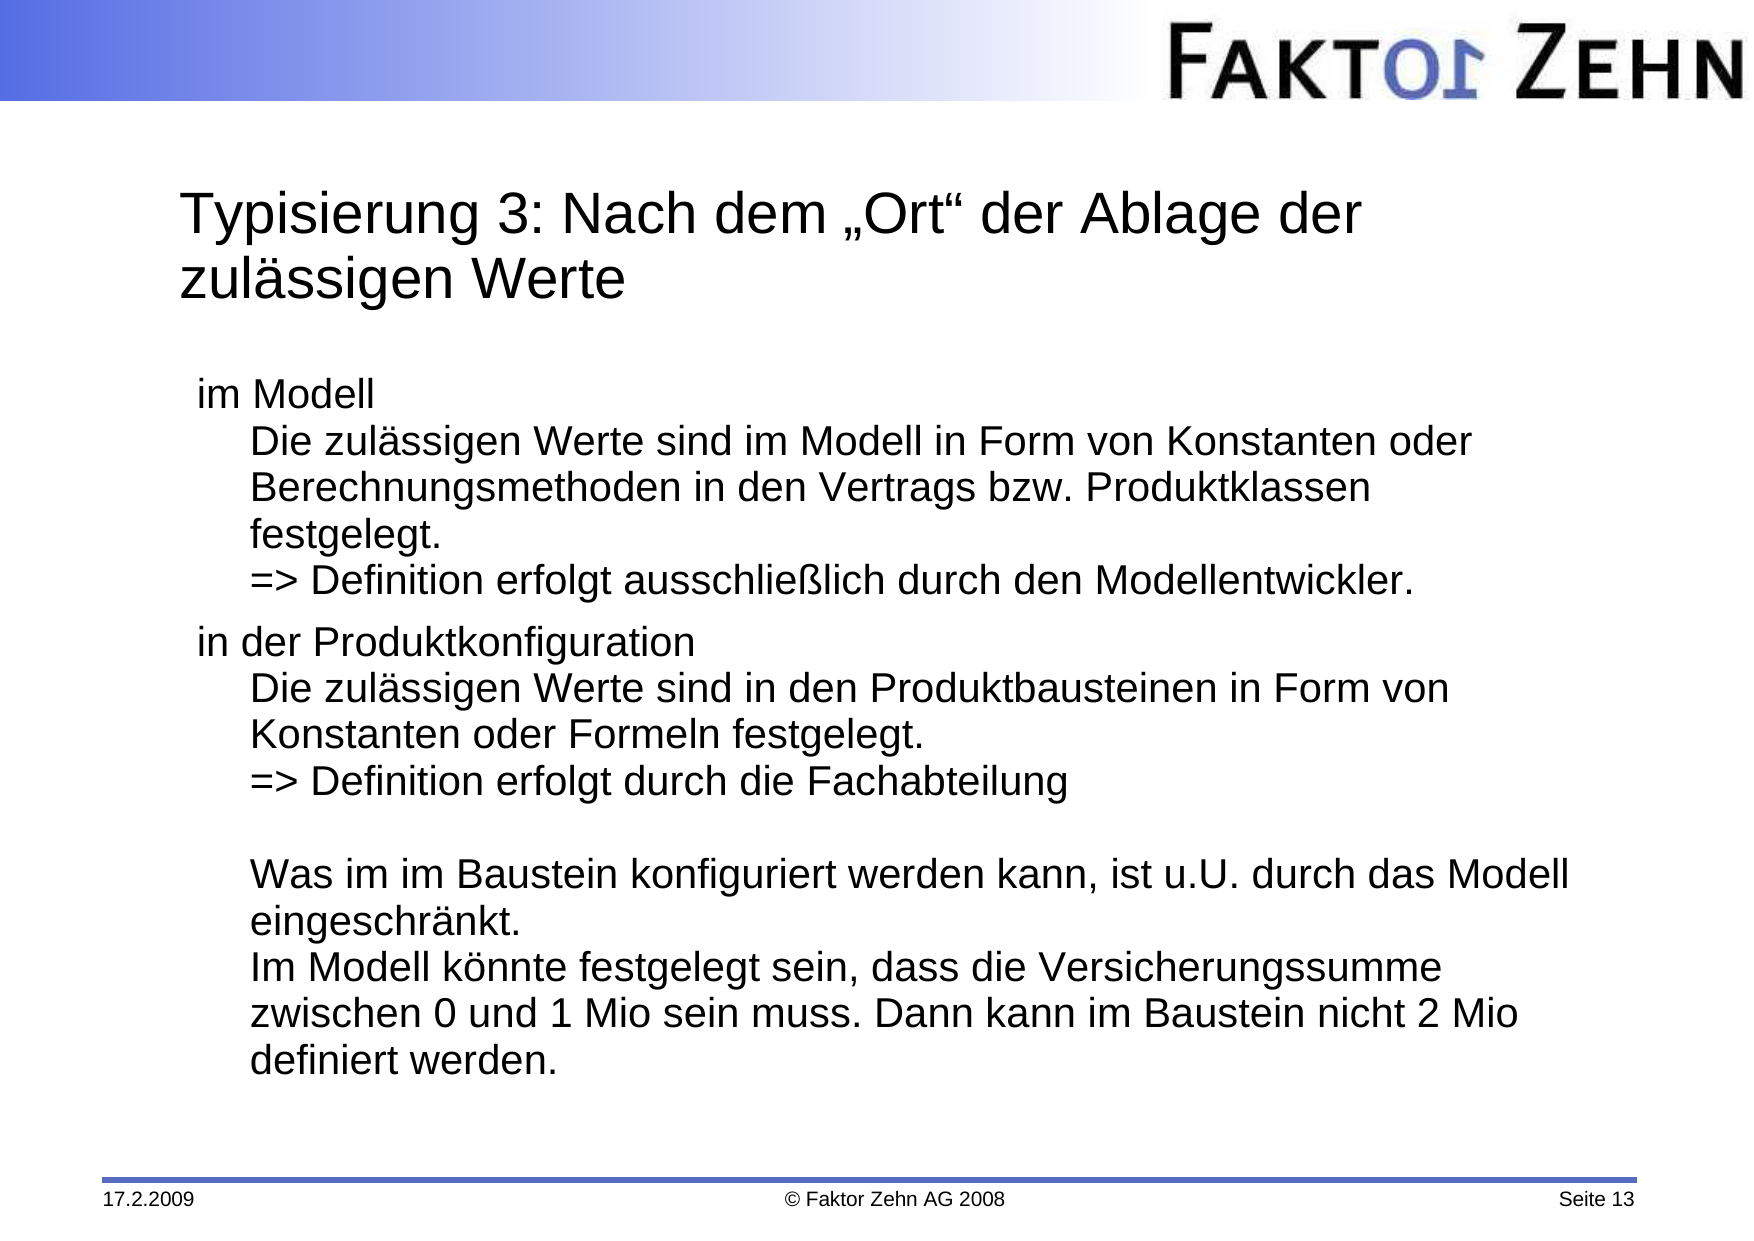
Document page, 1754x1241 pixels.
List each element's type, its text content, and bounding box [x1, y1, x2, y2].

picture [1162, 7, 1752, 100]
list im Modell Die zulässigen Werte sind im Modell in Form von Konstanten oder Berechnungsmethoden in den Vertrags bzw. Produktklassen festgelegt. => Definition erfolgt ausschließlich durch den Modellentwickler. in der Produktkonfiguration Die zulässigen Werte sind in den Produktbausteinen in Form von Konstanten oder Formeln festgelegt. => Definition erfolgt durch die Fachabteilung Was im im Baustein konfiguriert werden kann, ist u.U. durch das Modell eingeschränkt. Im Modell könnte festgelegt sein, dass die Versicherungssumme zwischen 0 und 1 Mio sein muss. Dann kann im Baustein nicht 2 Mio definiert werden. [179, 371, 1576, 1088]
title Typisierung 3: Nach dem „Ort“ der Ablage der zulässigen Werte [179, 142, 1576, 349]
